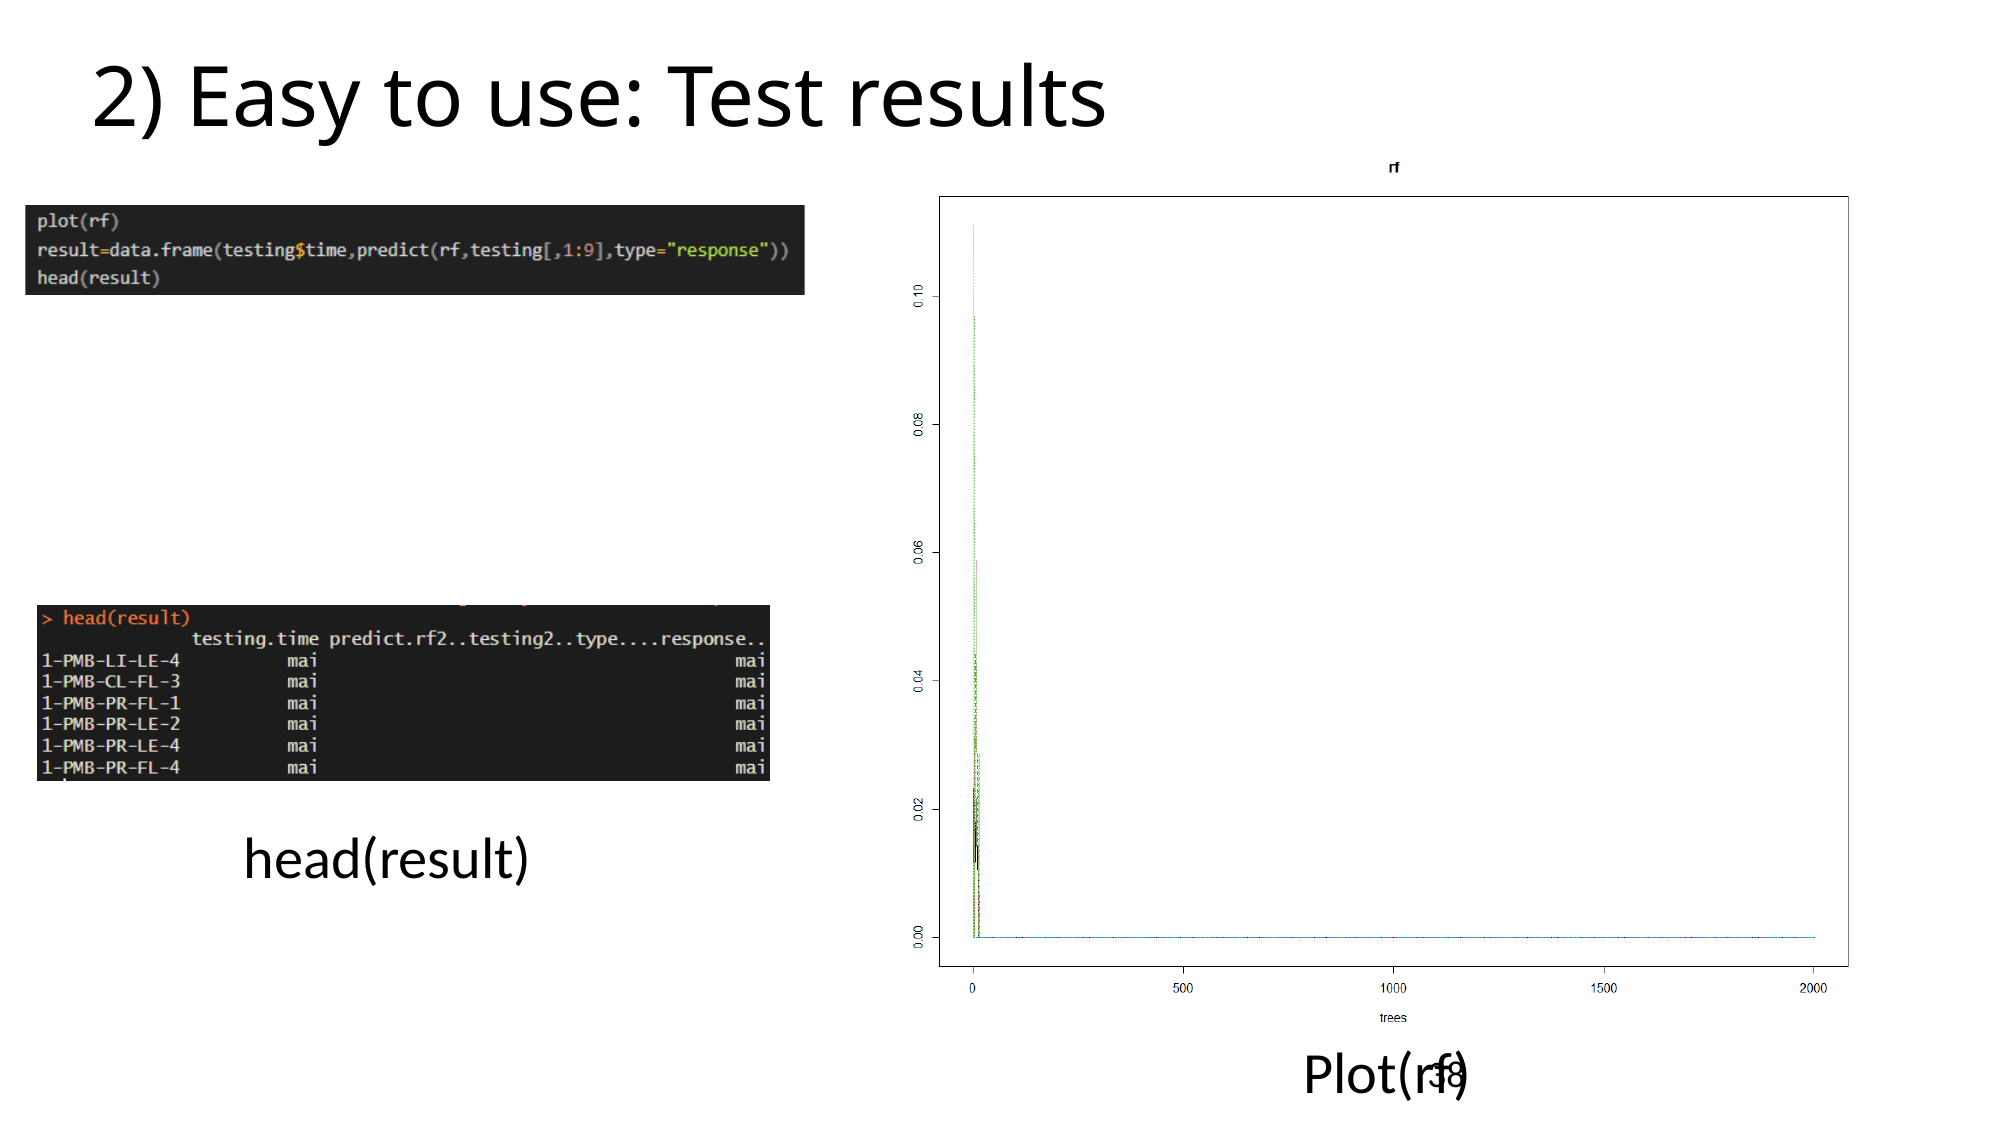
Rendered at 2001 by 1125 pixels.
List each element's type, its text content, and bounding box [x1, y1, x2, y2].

text_box [1412, 1042, 1863, 1103]
text_box Plot(rf) [1288, 1027, 1613, 1114]
picture [37, 605, 770, 781]
picture [25, 205, 805, 295]
text_box 2) Easy to use: Test results [76, 35, 1156, 152]
text_box head(result) [228, 812, 764, 899]
picture [894, 153, 1861, 1037]
